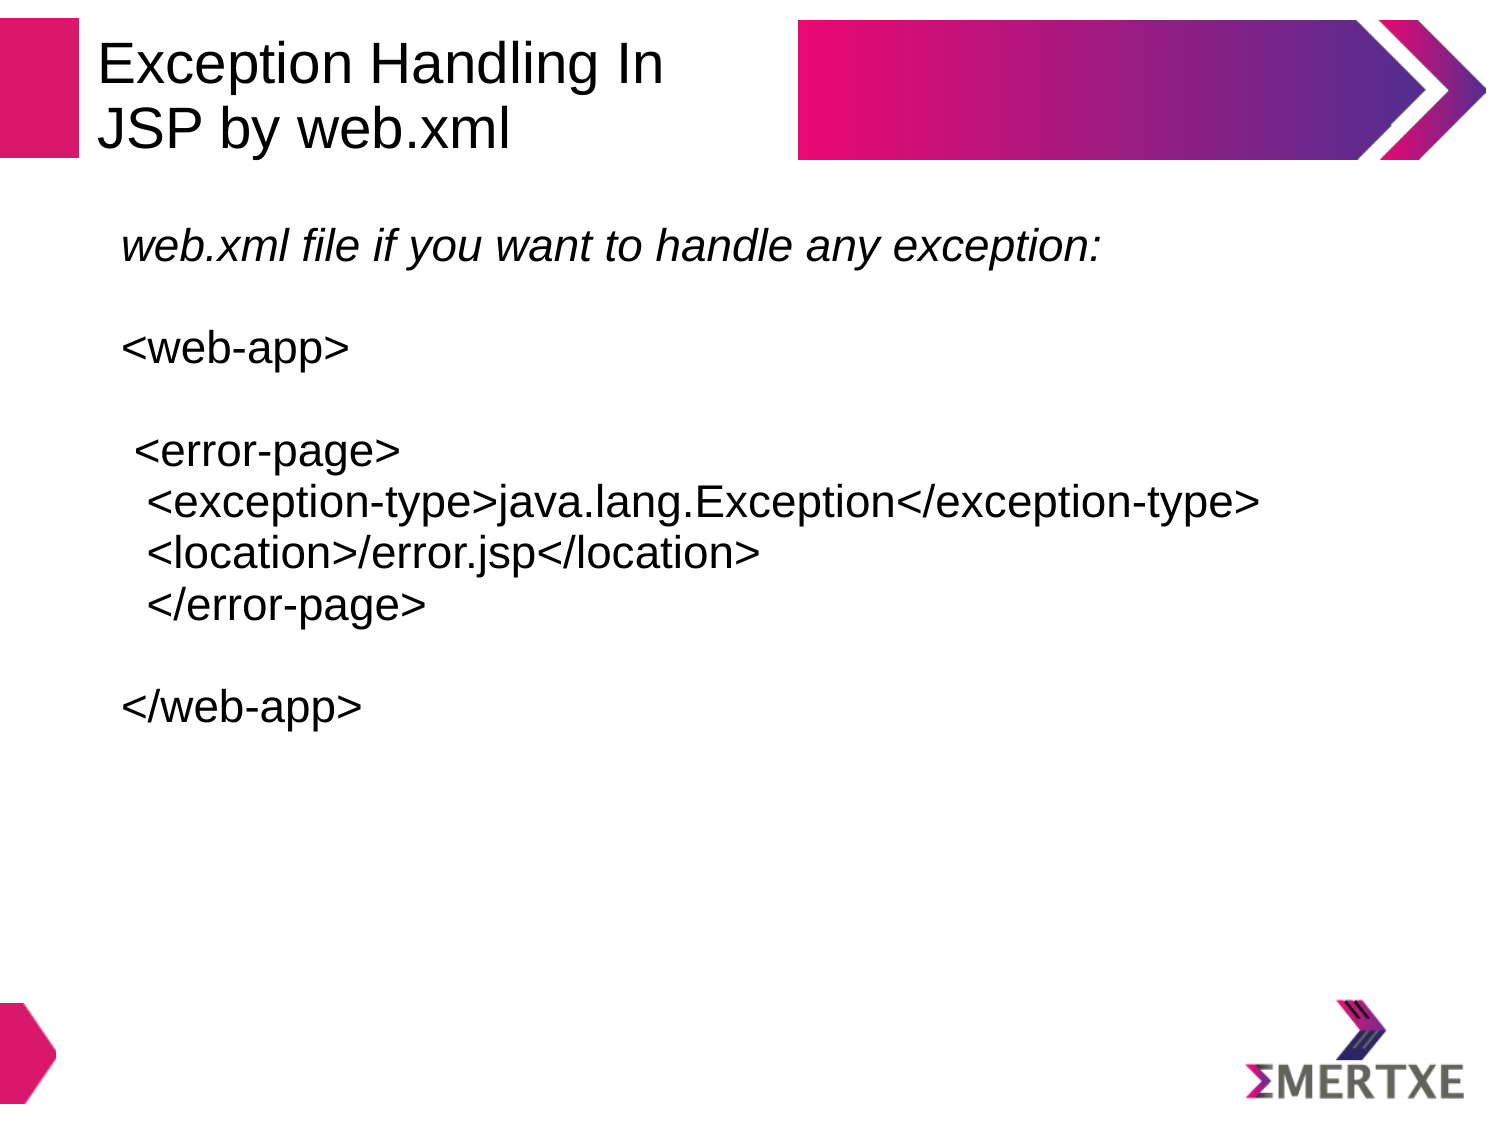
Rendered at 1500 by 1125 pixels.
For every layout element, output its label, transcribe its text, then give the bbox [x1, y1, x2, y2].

picture [798, 20, 1486, 160]
text_box Exception Handling In JSP by web.xml [82, 23, 745, 169]
text_box web.xml file if you want to handle any exception: <web-app> <error-page> <exception-type>java.lang.Exception</exception-type> <location>/error.jsp</location> </error-page> </web-app> [106, 212, 1323, 741]
picture [1245, 996, 1465, 1099]
